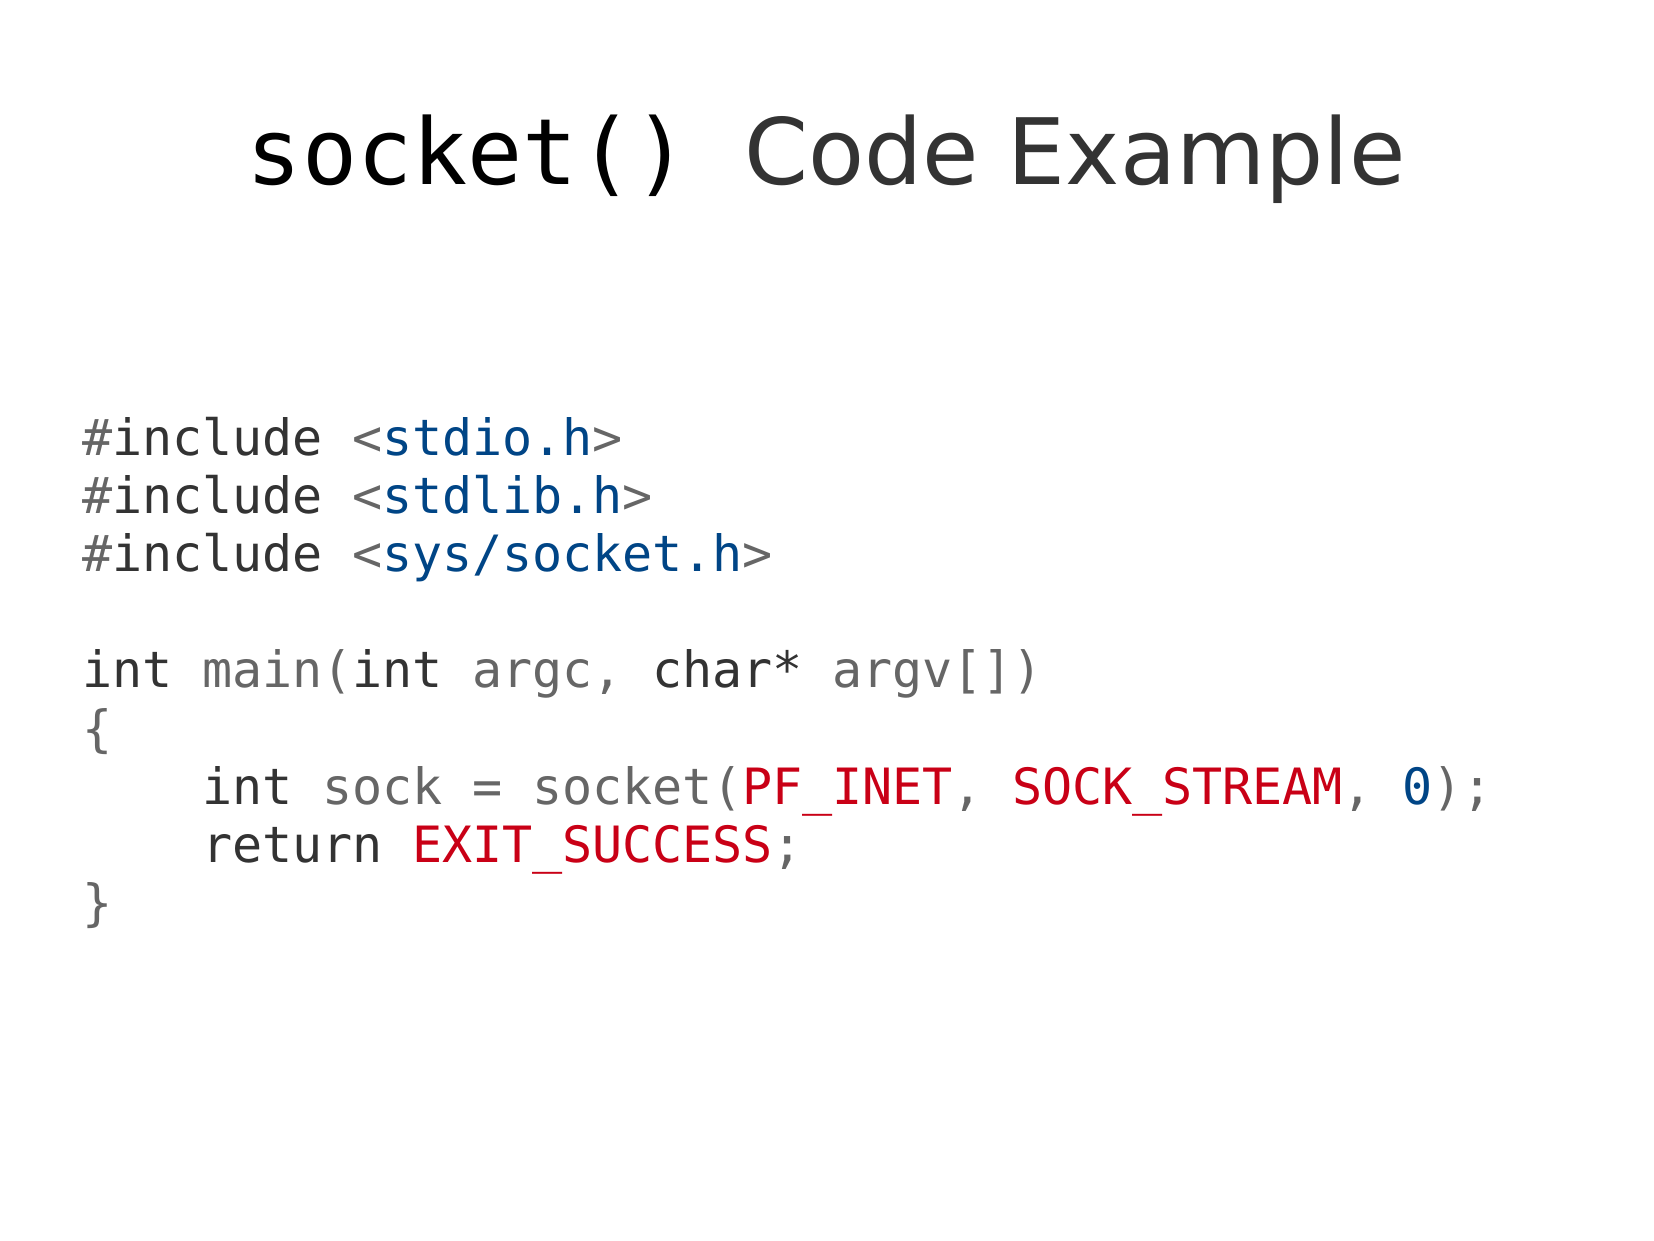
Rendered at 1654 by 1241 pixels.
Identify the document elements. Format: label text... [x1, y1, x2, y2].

title socket() Code Example [82, 49, 1571, 257]
subtitle #include <stdio.h> #include <stdlib.h> #include <sys/socket.h> int main(int argc, char* argv[]) { int sock = socket(PF_INET, SOCK_STREAM, 0); return EXIT_SUCCESS; } [82, 297, 1571, 1102]
